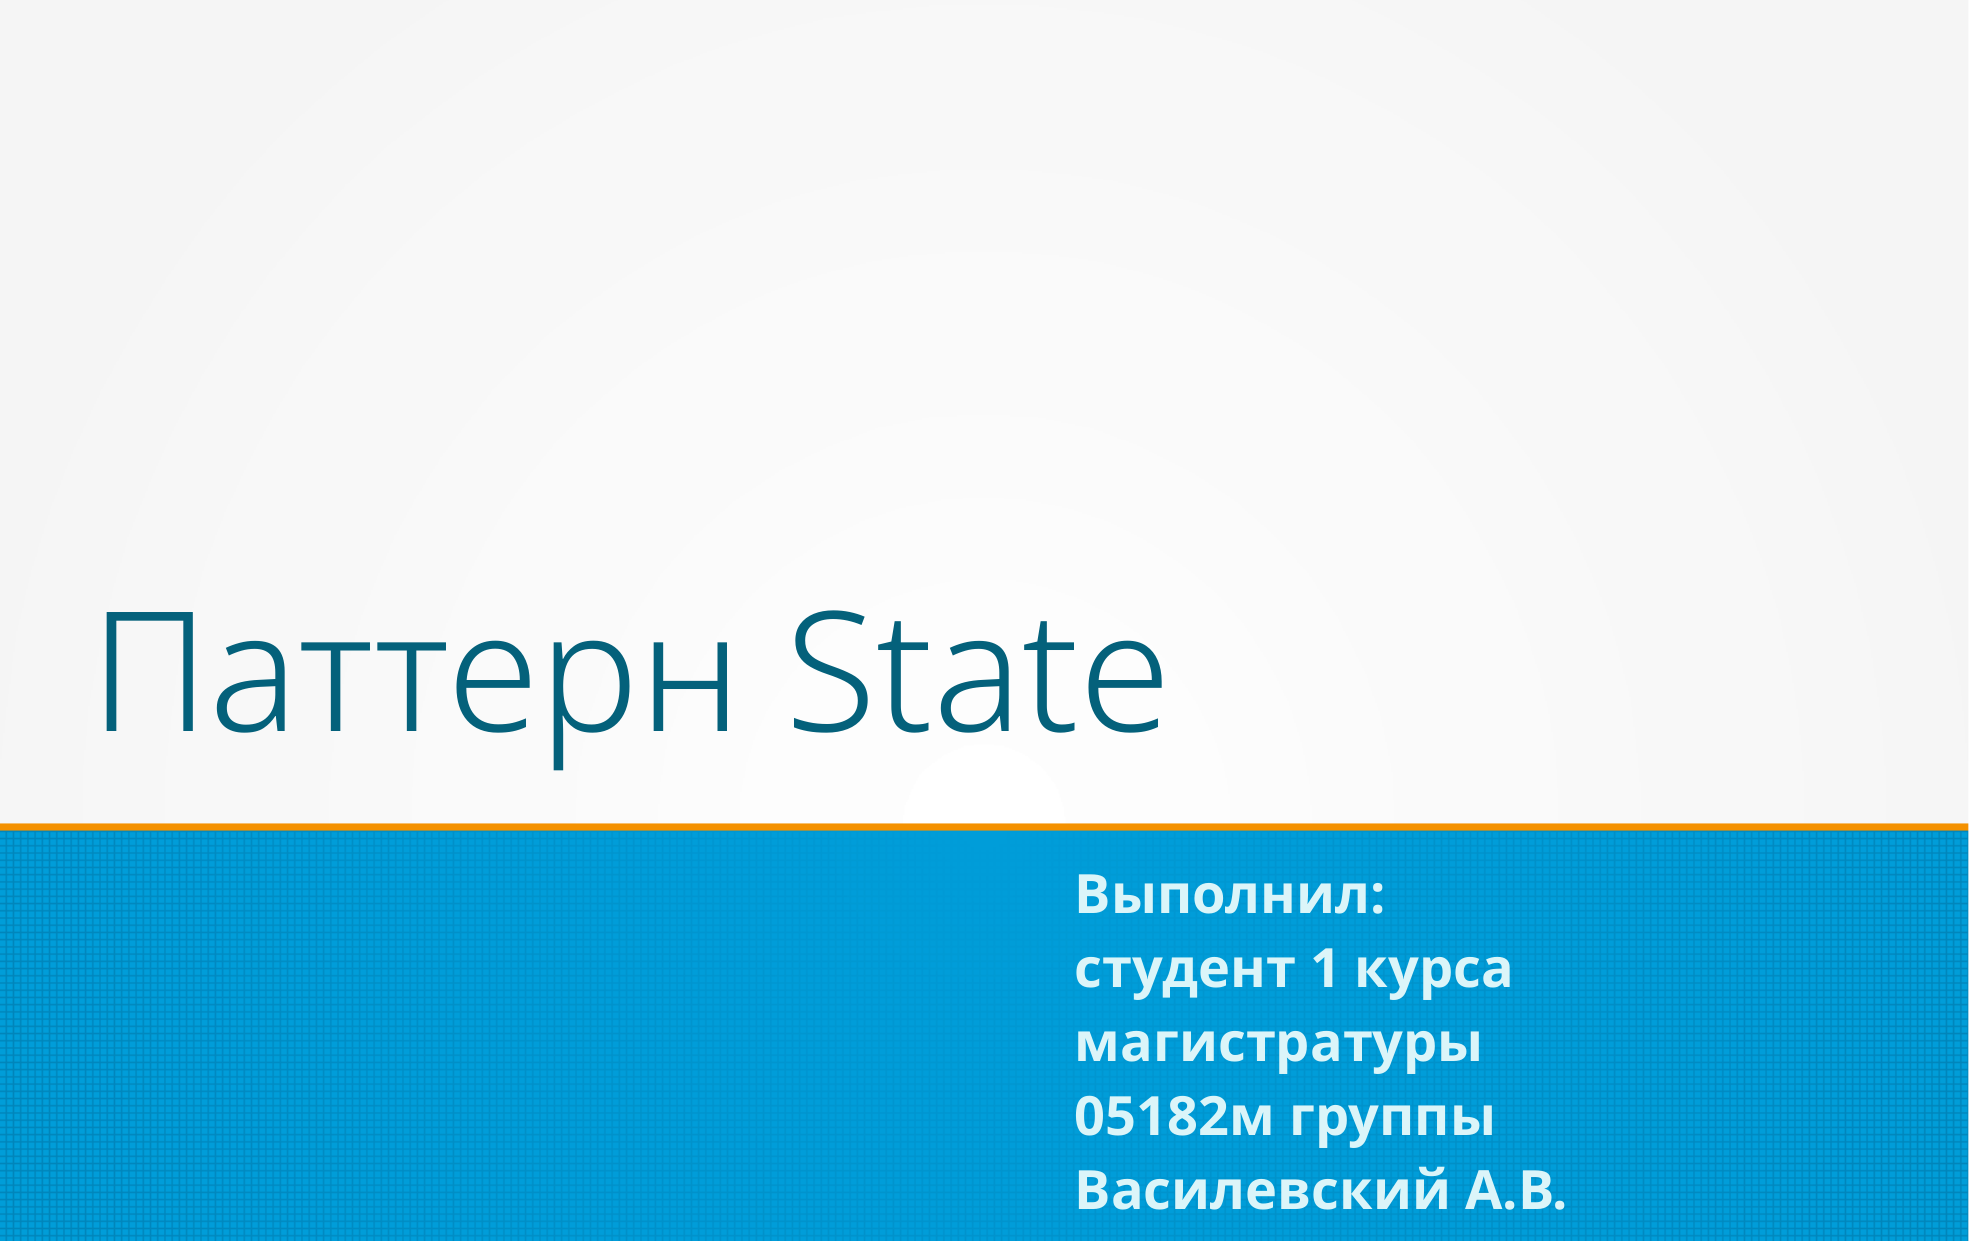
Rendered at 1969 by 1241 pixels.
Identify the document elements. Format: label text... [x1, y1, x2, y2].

title Паттерн State [90, 49, 1862, 781]
subtitle Выполнил: студент 1 курса магистратуры 05182м группы Василевский А.В. [1074, 855, 1861, 1129]
picture [0, 0, 1969, 830]
